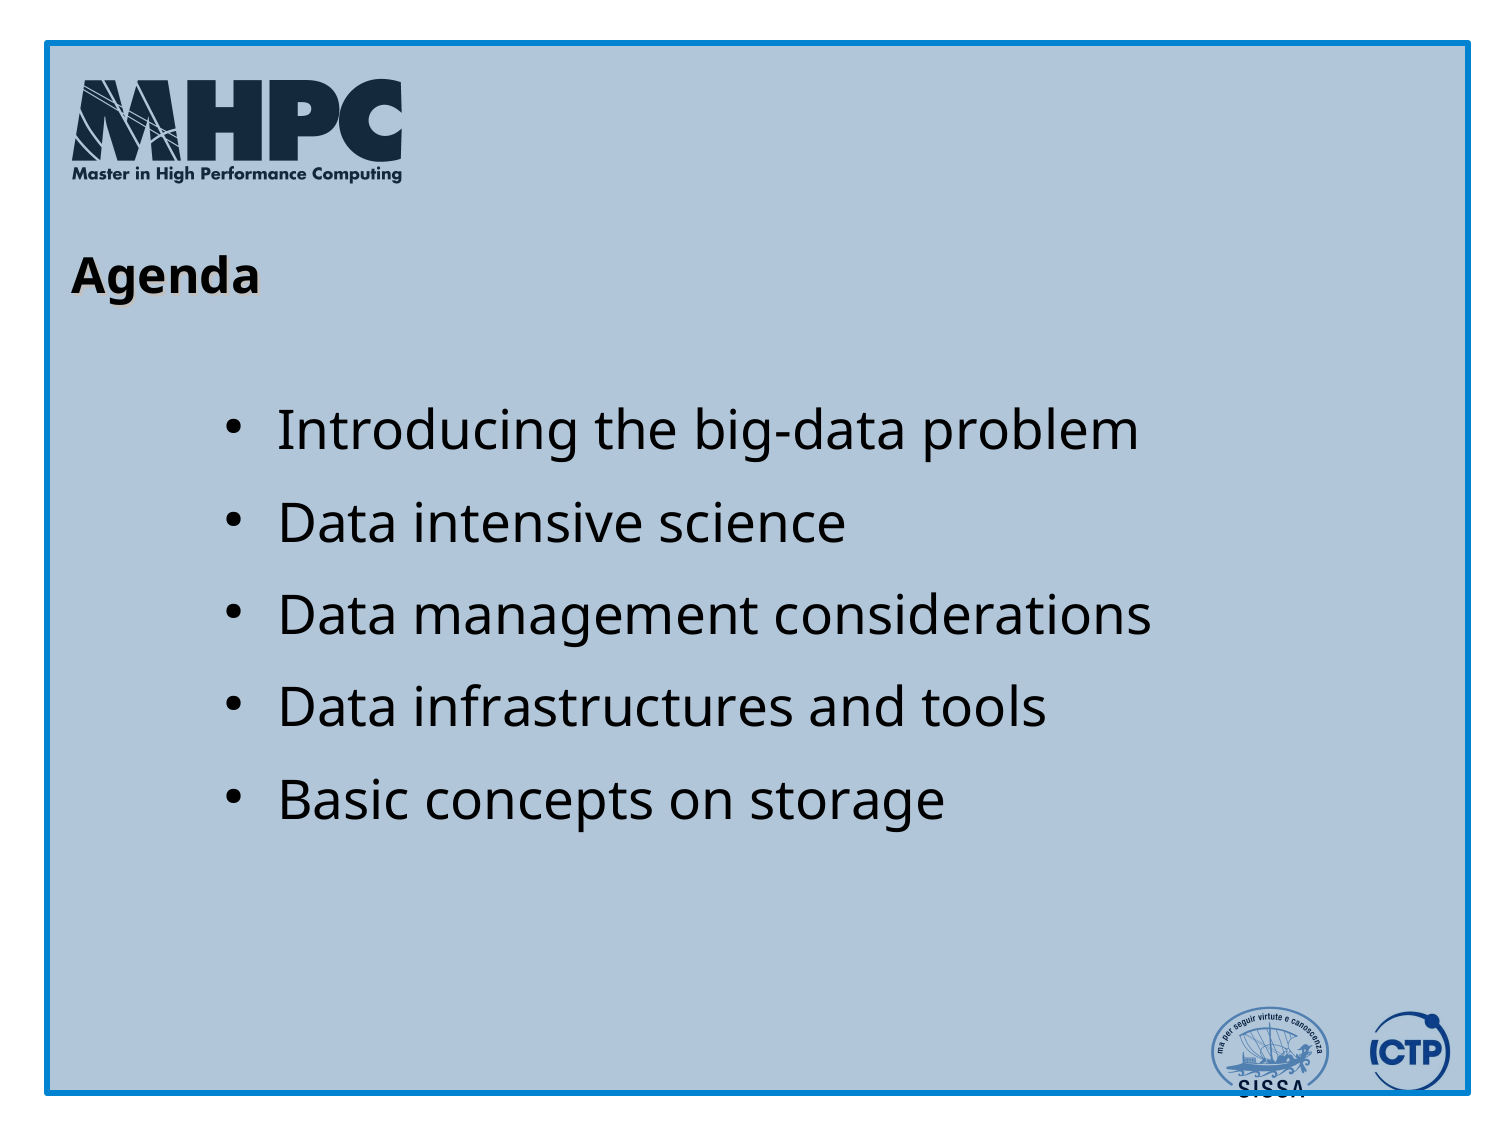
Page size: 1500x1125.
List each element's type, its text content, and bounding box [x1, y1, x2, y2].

text_box [47, 42, 1469, 1094]
picture [13, 10, 1500, 1125]
title Agenda [71, 179, 1293, 368]
list Introducing the big-data problem Data intensive science Data management considerations Data infrastructures and tools Basic concepts on storage [180, 210, 1396, 948]
